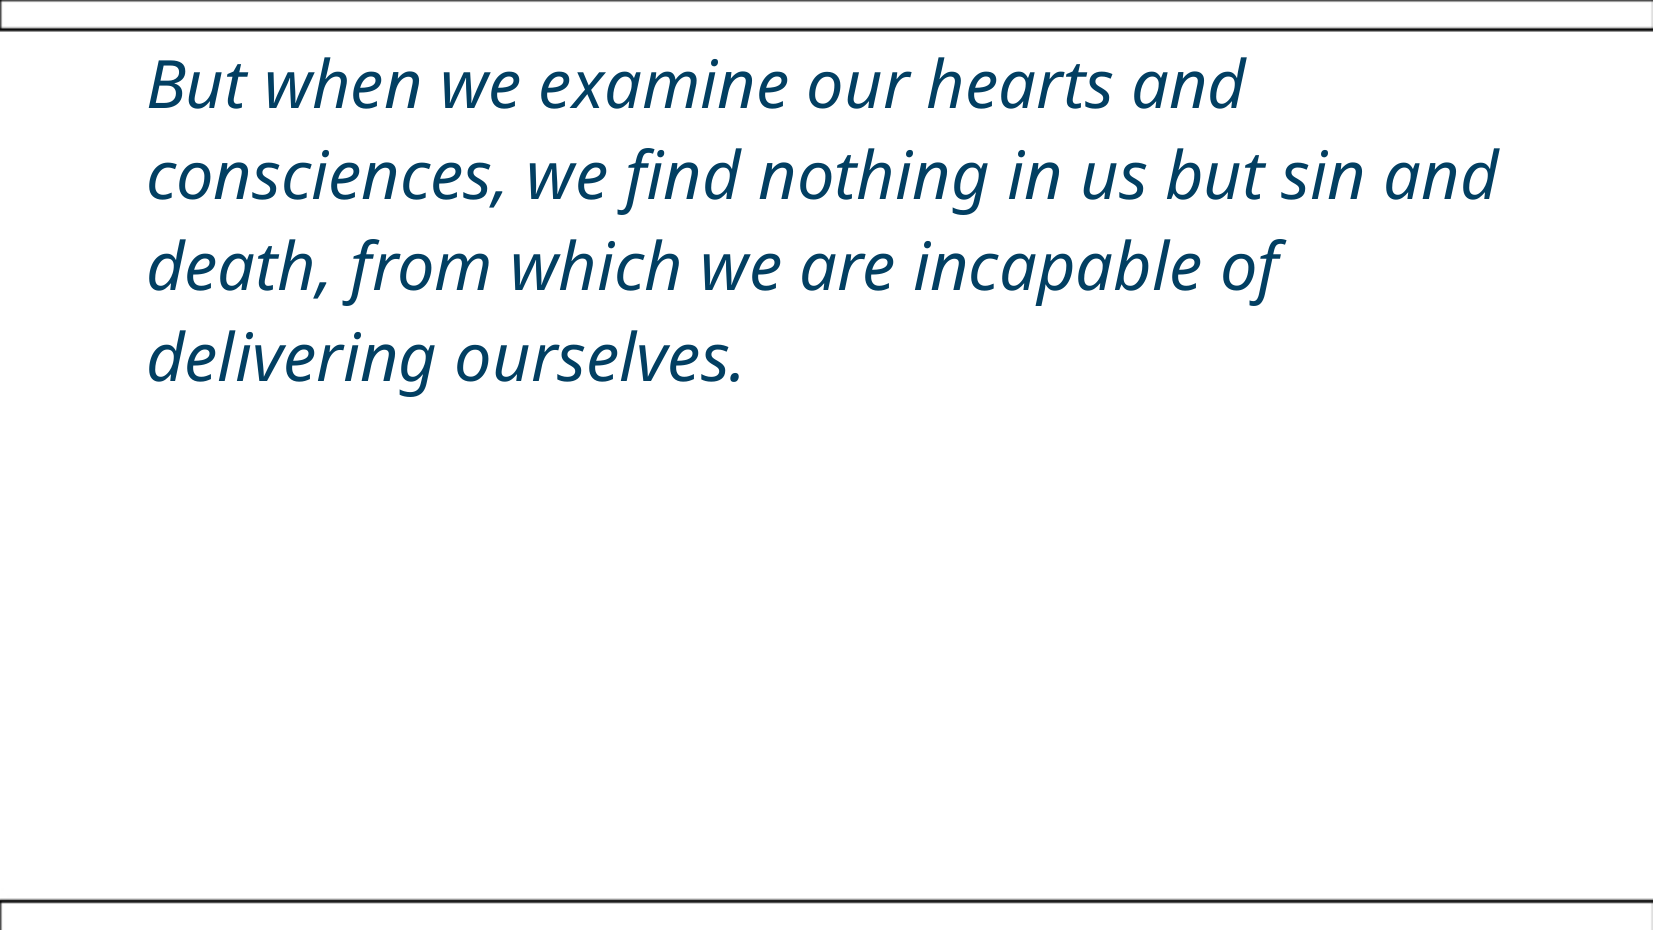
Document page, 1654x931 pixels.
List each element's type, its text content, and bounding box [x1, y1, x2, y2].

text_box But when we examine our hearts and consciences, we find nothing in us but sin and death, from which we are incapable of delivering ourselves. [62, 30, 1593, 400]
picture [0, 0, 1653, 930]
